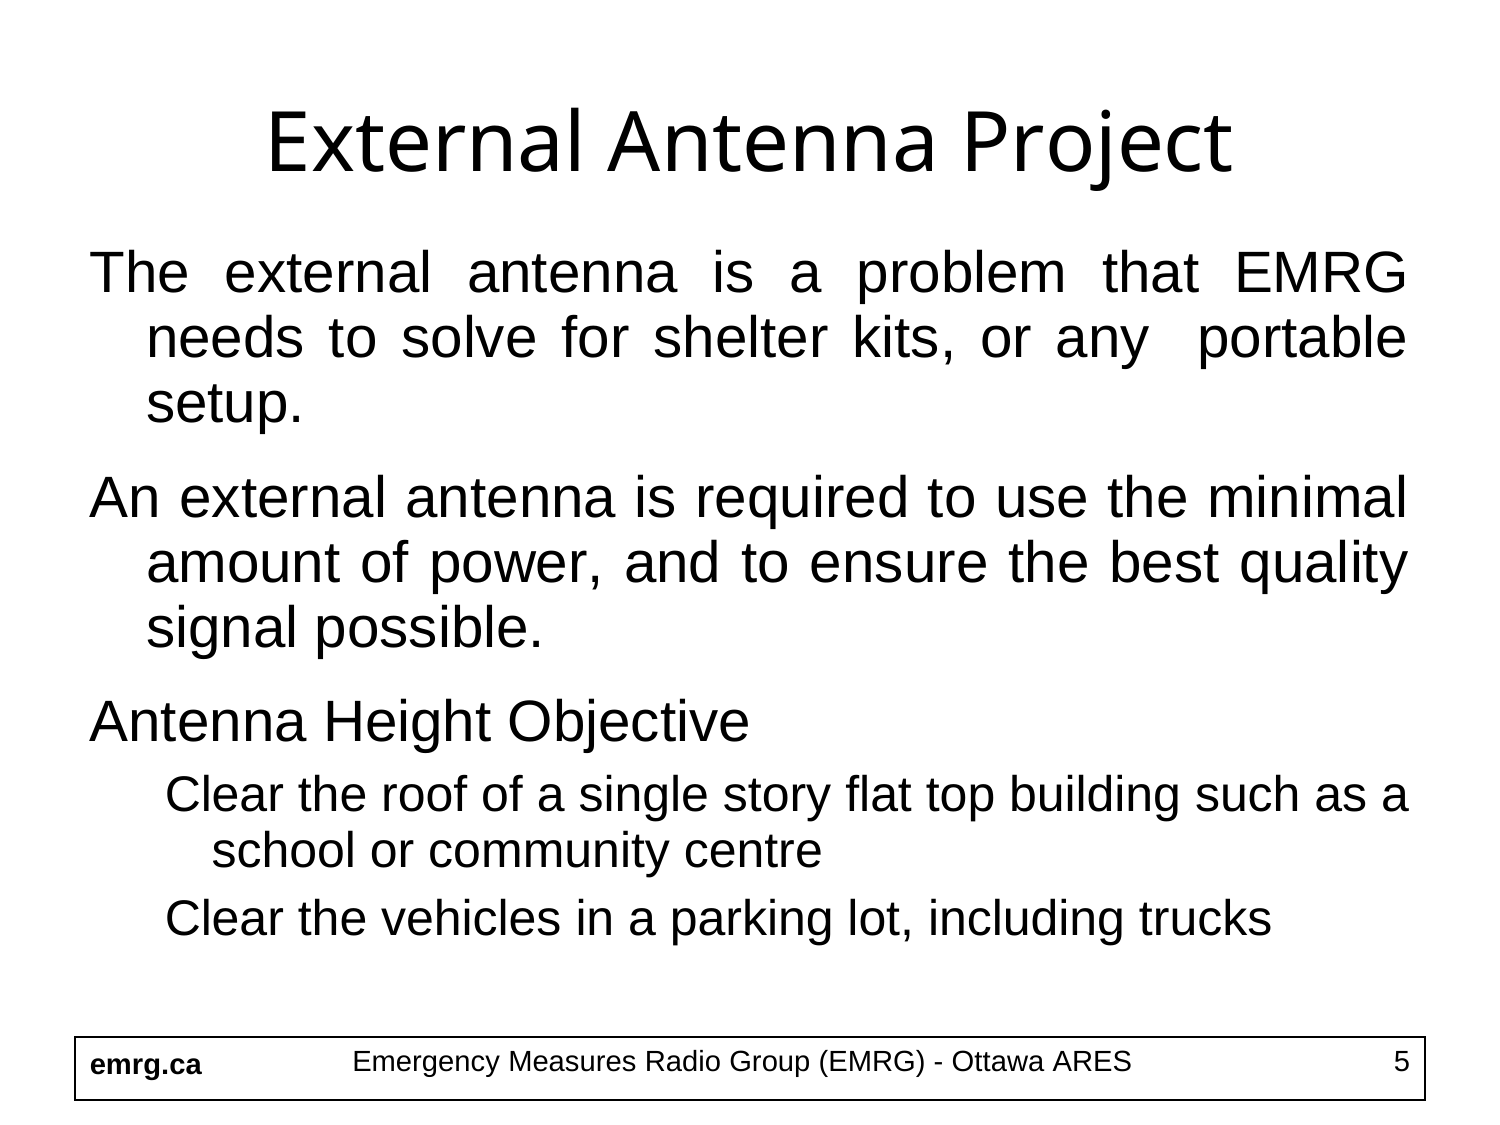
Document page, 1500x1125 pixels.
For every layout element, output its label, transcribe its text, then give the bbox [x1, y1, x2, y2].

title External Antenna Project [75, 45, 1426, 232]
list The external antenna is a problem that EMRG needs to solve for shelter kits, or any portable setup. An external antenna is required to use the minimal amount of power, and to ensure the best quality signal possible. Antenna Height Objective Clear the roof of a single story flat top building such as a school or community centre Clear the vehicles in a parking lot, including trucks [75, 232, 1426, 1001]
